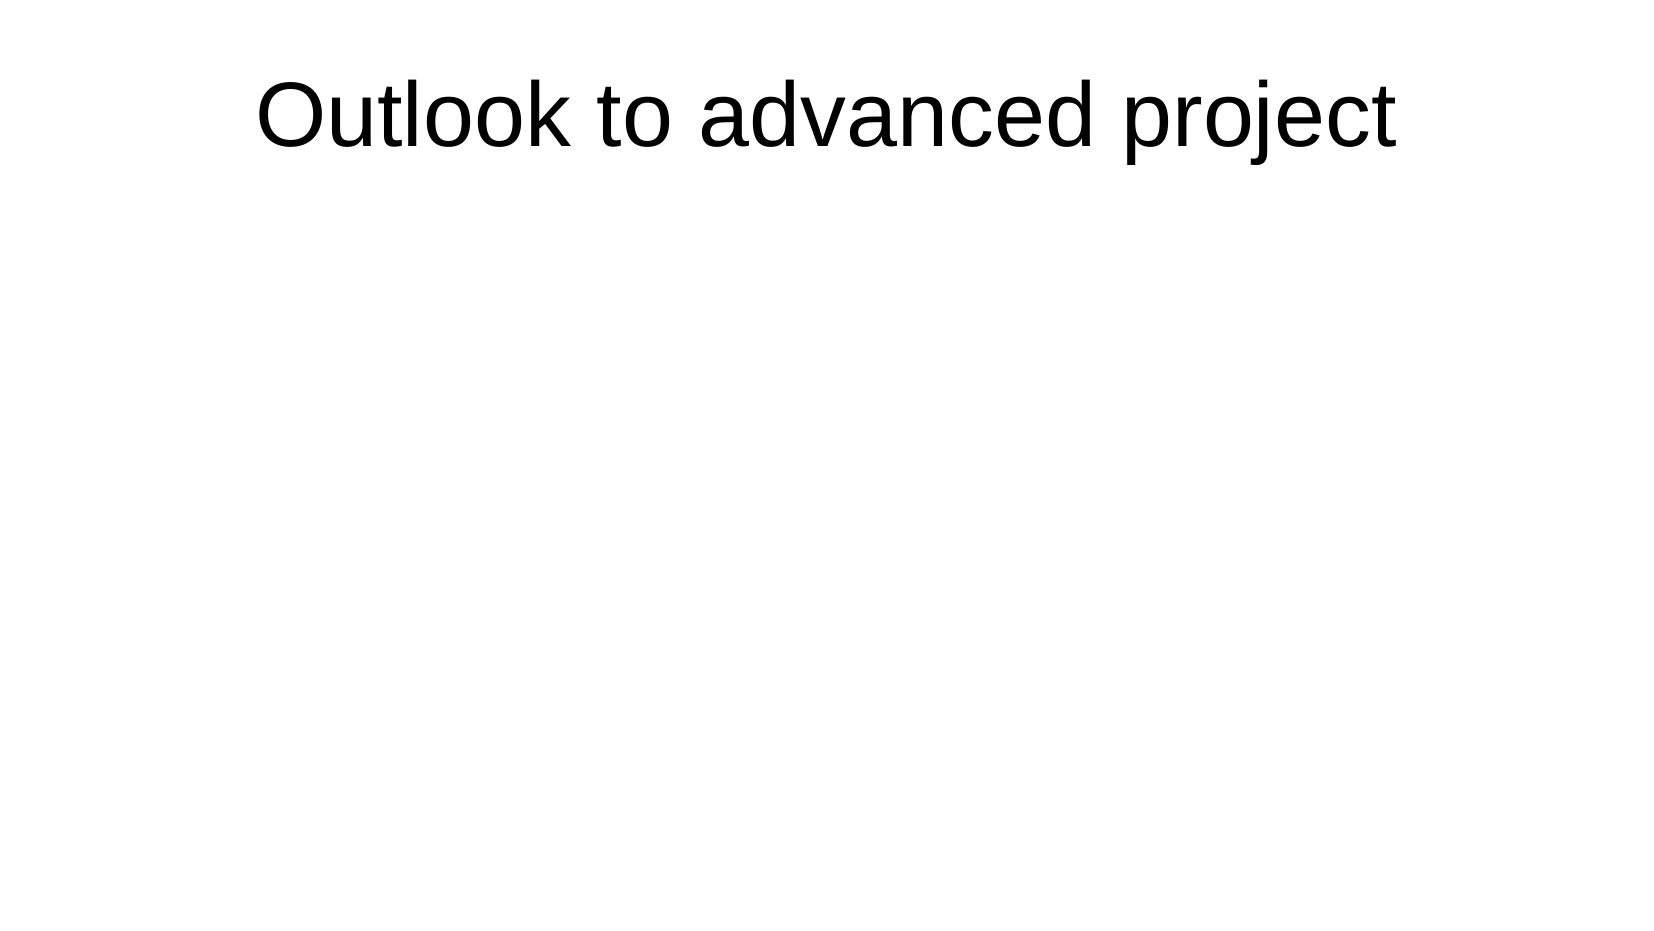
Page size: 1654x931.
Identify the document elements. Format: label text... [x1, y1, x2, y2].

title Outlook to advanced project [82, 37, 1571, 193]
